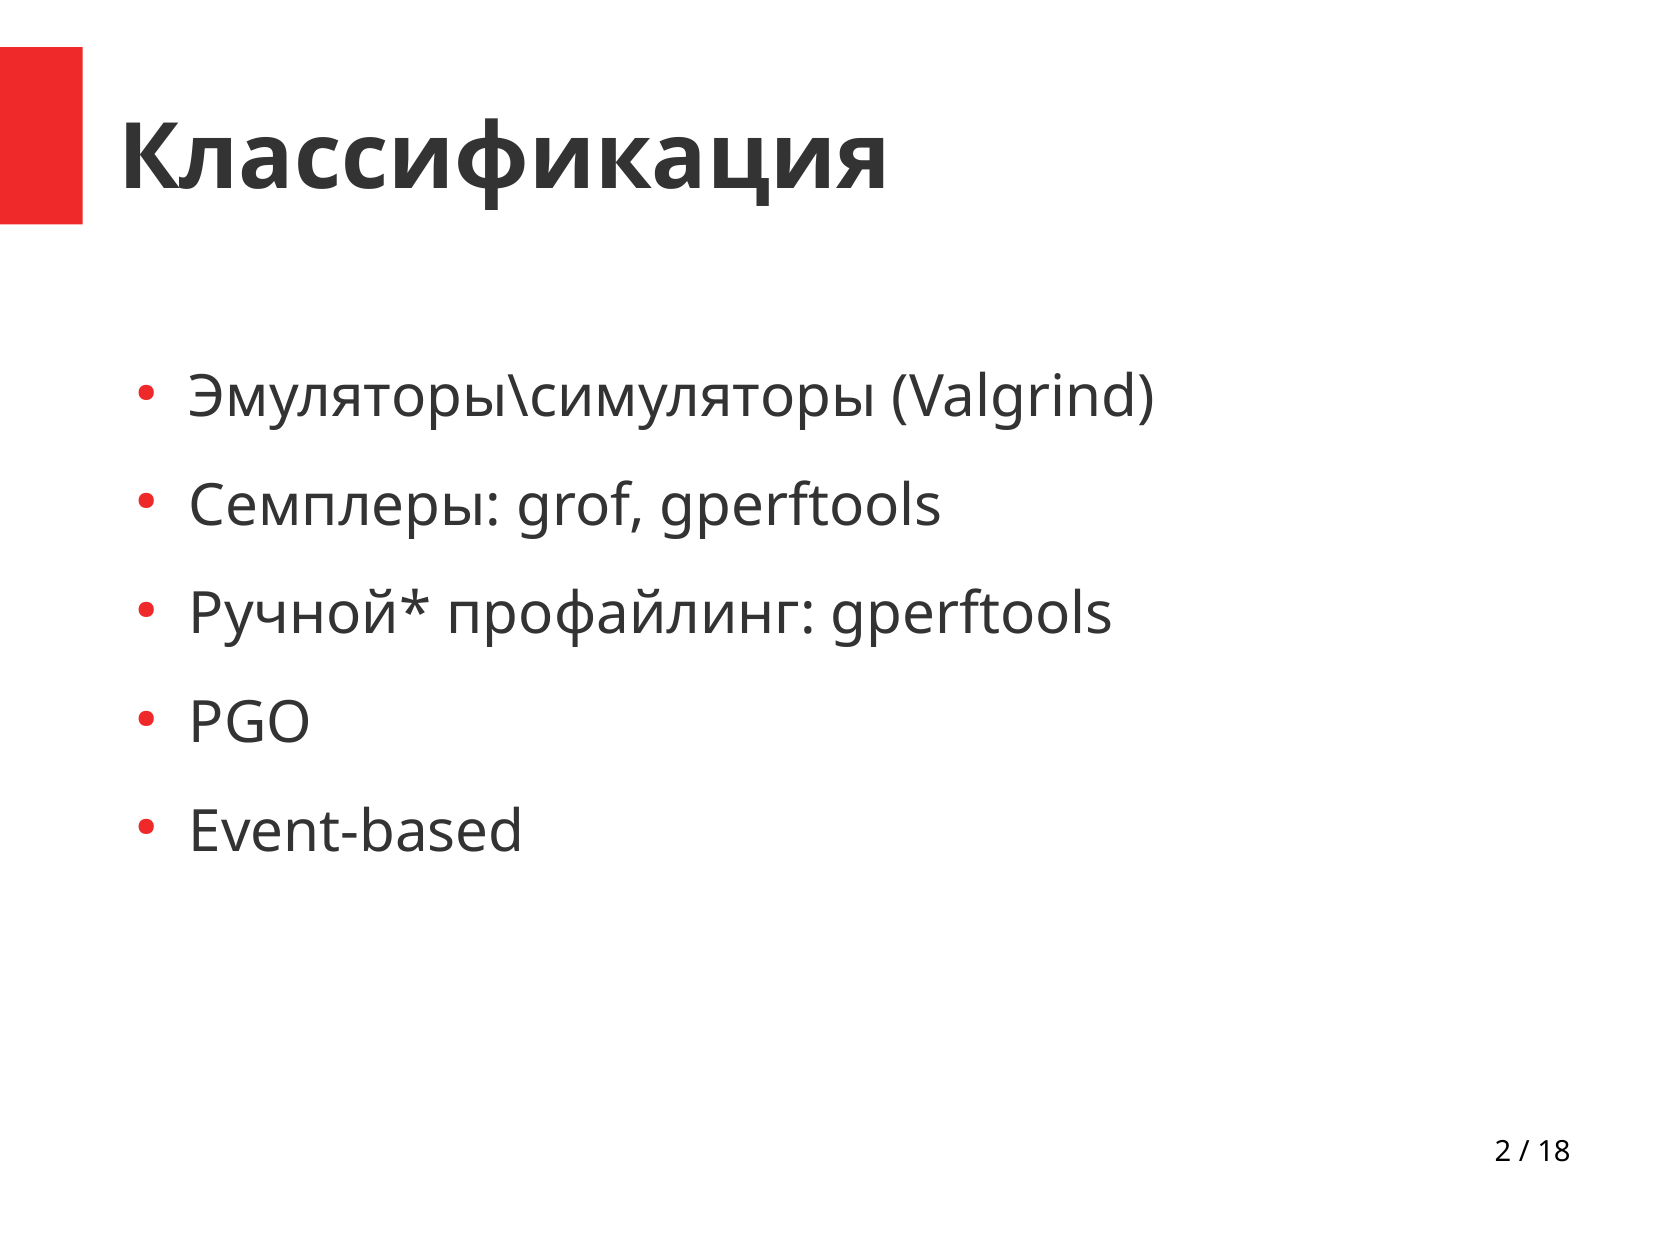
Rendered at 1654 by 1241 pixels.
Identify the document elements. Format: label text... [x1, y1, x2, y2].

title Классификация [118, 49, 1571, 257]
list Эмуляторы\симуляторы (Valgrind) Семплеры: grof, gperftools Ручной* профайлинг: gperftools PGO Event-based [118, 354, 1536, 1074]
